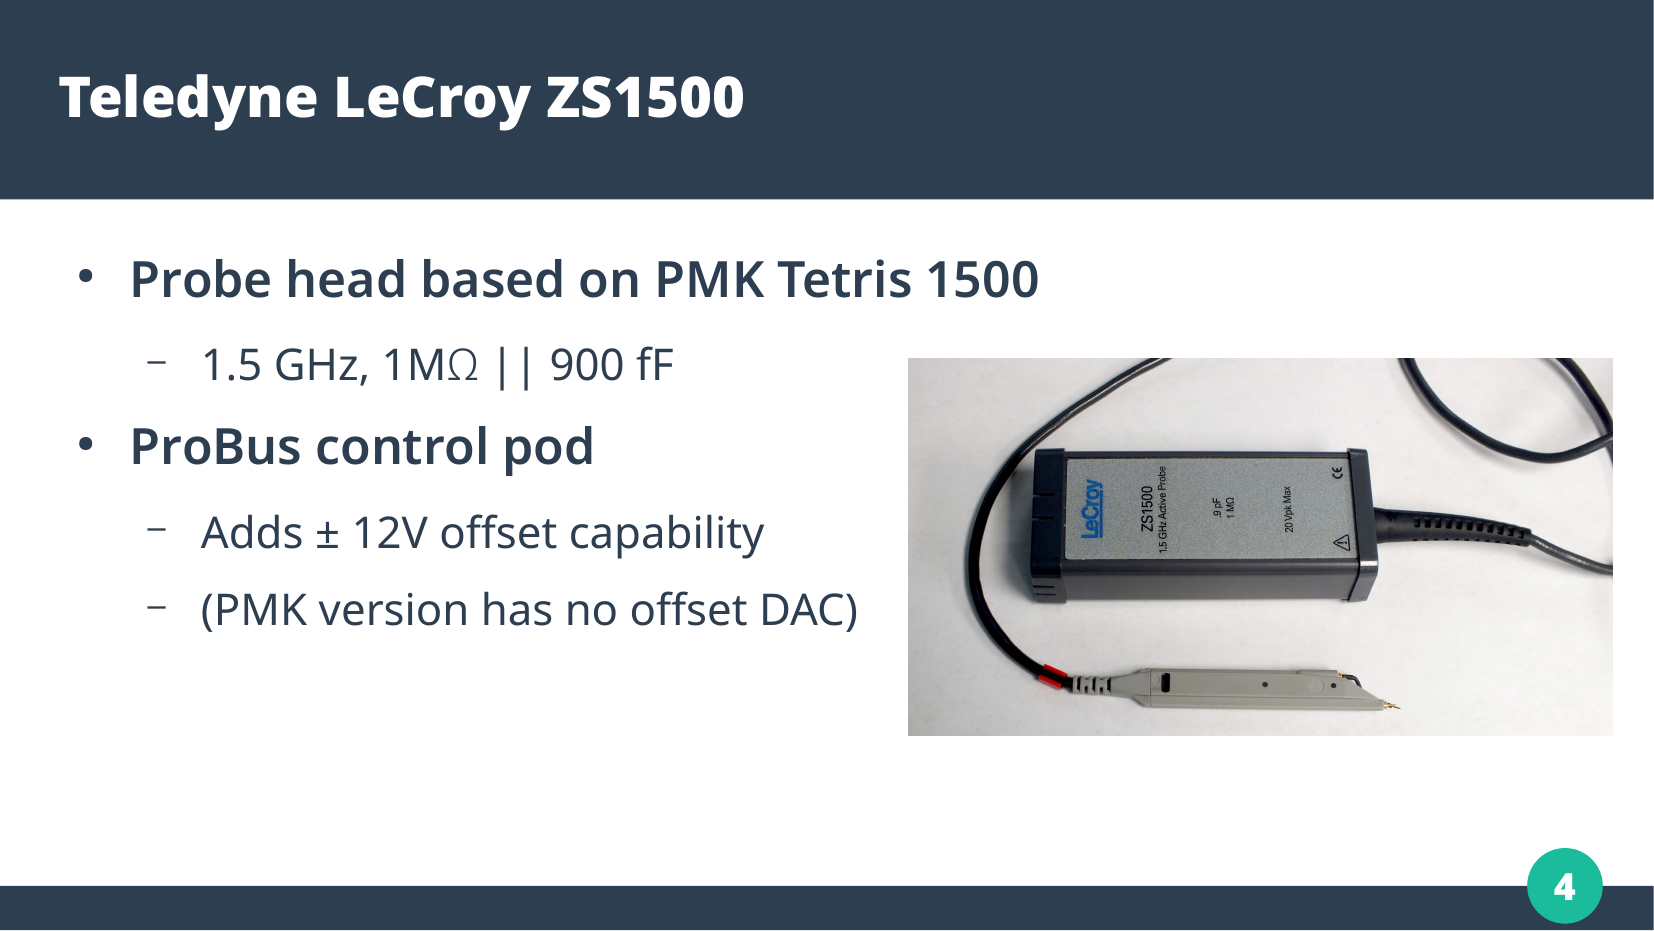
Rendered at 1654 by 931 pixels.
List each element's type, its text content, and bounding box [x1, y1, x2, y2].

picture [908, 358, 1613, 736]
list Probe head based on PMK Tetris 1500 1.5 GHz, 1MΩ || 900 fF ProBus control pod Adds ± 12V offset capability (PMK version has no offset DAC) [59, 243, 1595, 864]
title Teledyne LeCroy ZS1500 [59, 37, 1595, 155]
